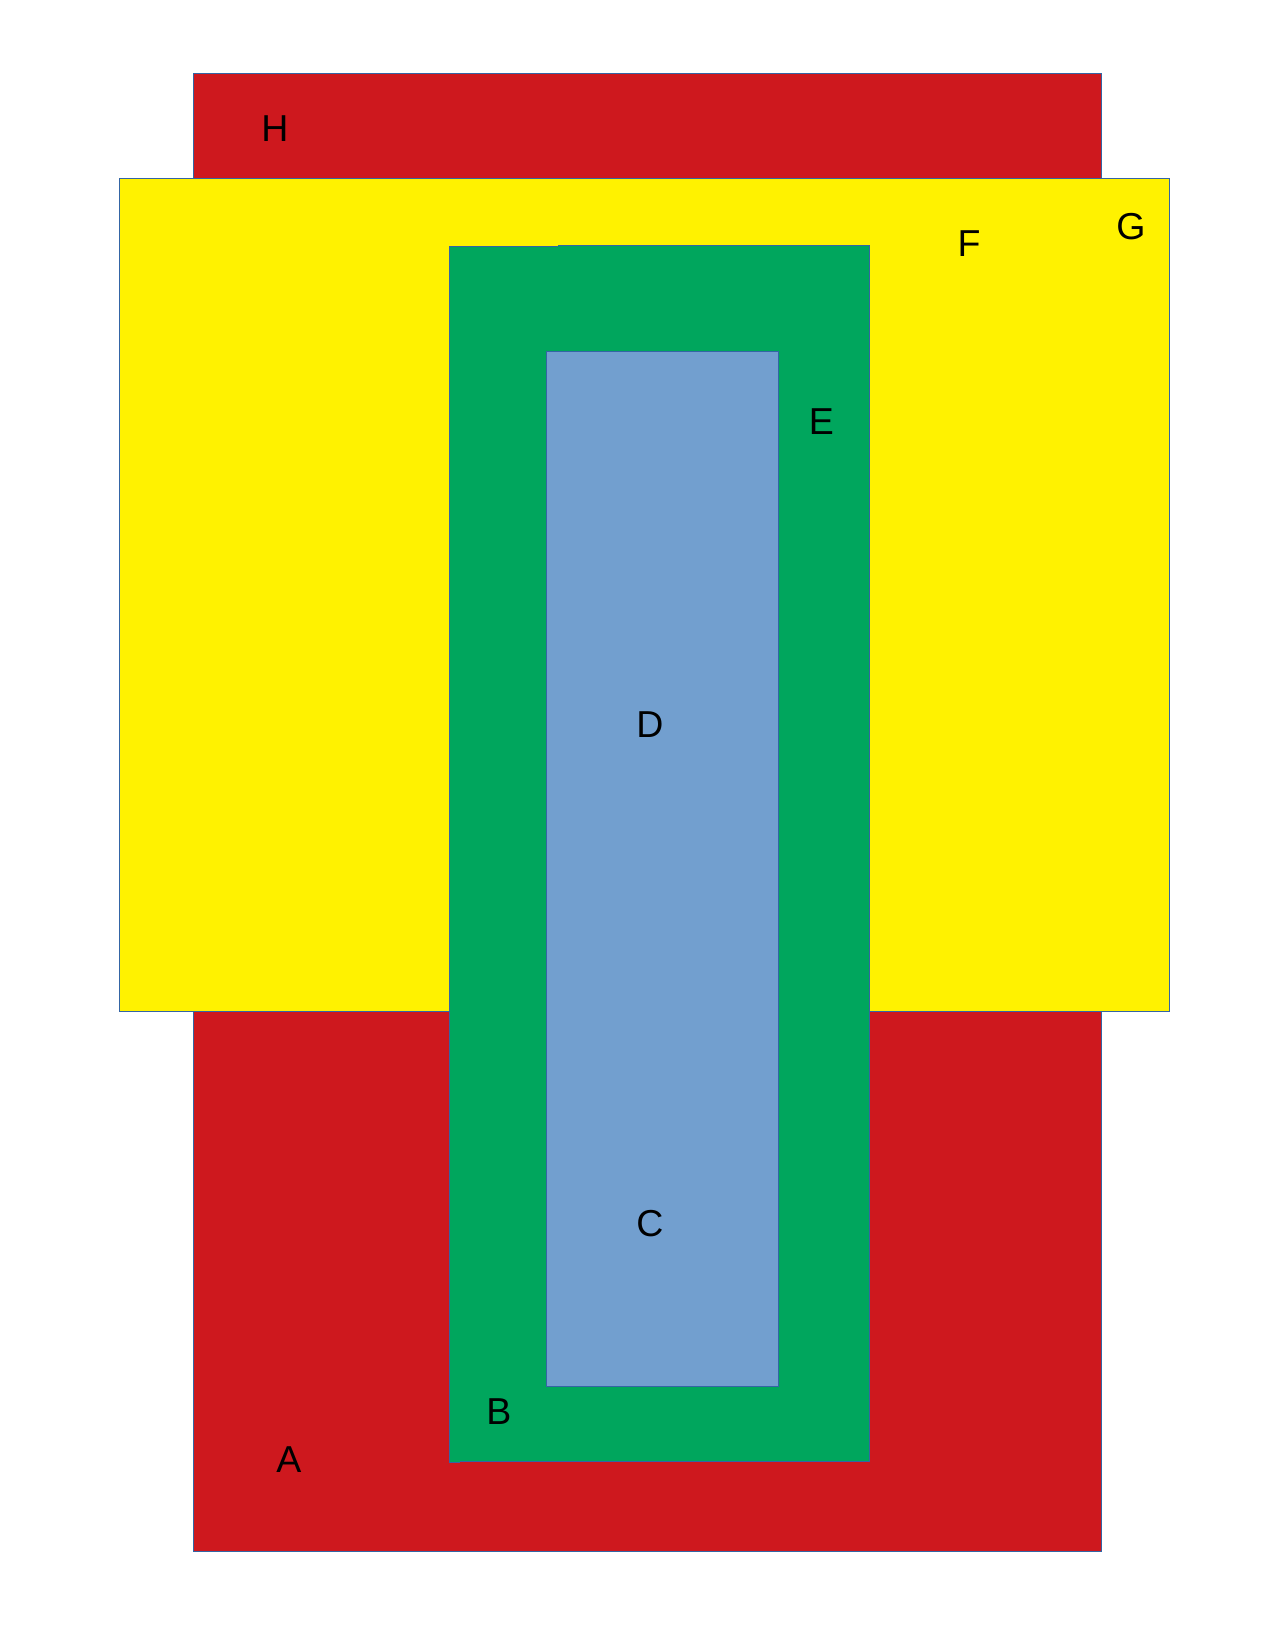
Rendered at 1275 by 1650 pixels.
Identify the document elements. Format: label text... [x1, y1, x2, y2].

text_box A [261, 1431, 322, 1488]
text_box F [942, 215, 1003, 272]
text_box D [621, 696, 682, 753]
text_box H [246, 100, 307, 157]
text_box E [794, 392, 855, 450]
text_box C [621, 1195, 682, 1252]
text_box B [471, 1382, 532, 1440]
text_box G [1101, 197, 1162, 255]
text_box [119, 73, 1170, 1552]
